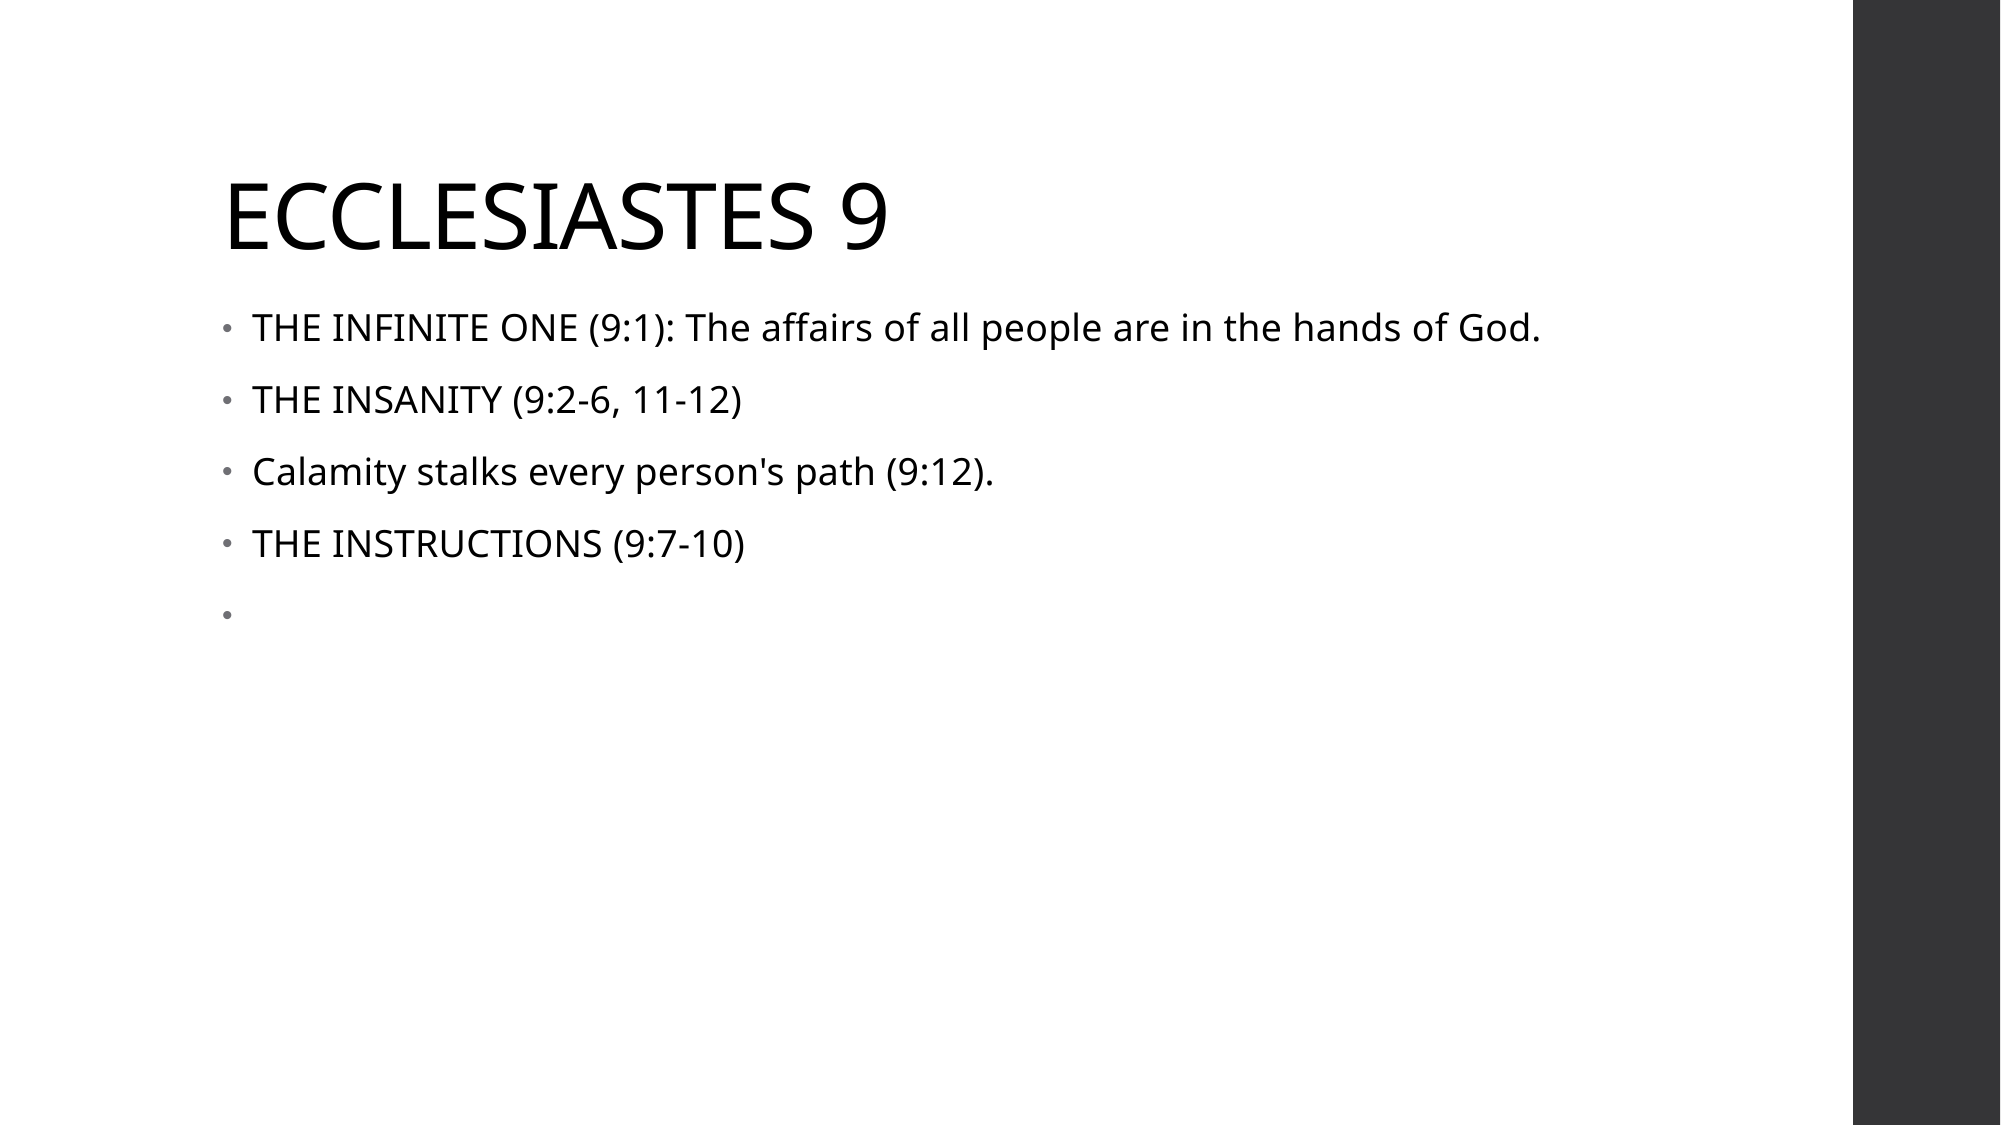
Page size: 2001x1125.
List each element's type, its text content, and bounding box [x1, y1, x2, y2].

list THE INFINITE ONE (9:1): The affairs of all people are in the hands of God. THE INSANITY (9:2-6, 11-12) Calamity stalks every person's path (9:12). THE INSTRUCTIONS (9:7-10) [206, 299, 1617, 1014]
title ECCLESIASTES 9 [206, 60, 1797, 278]
